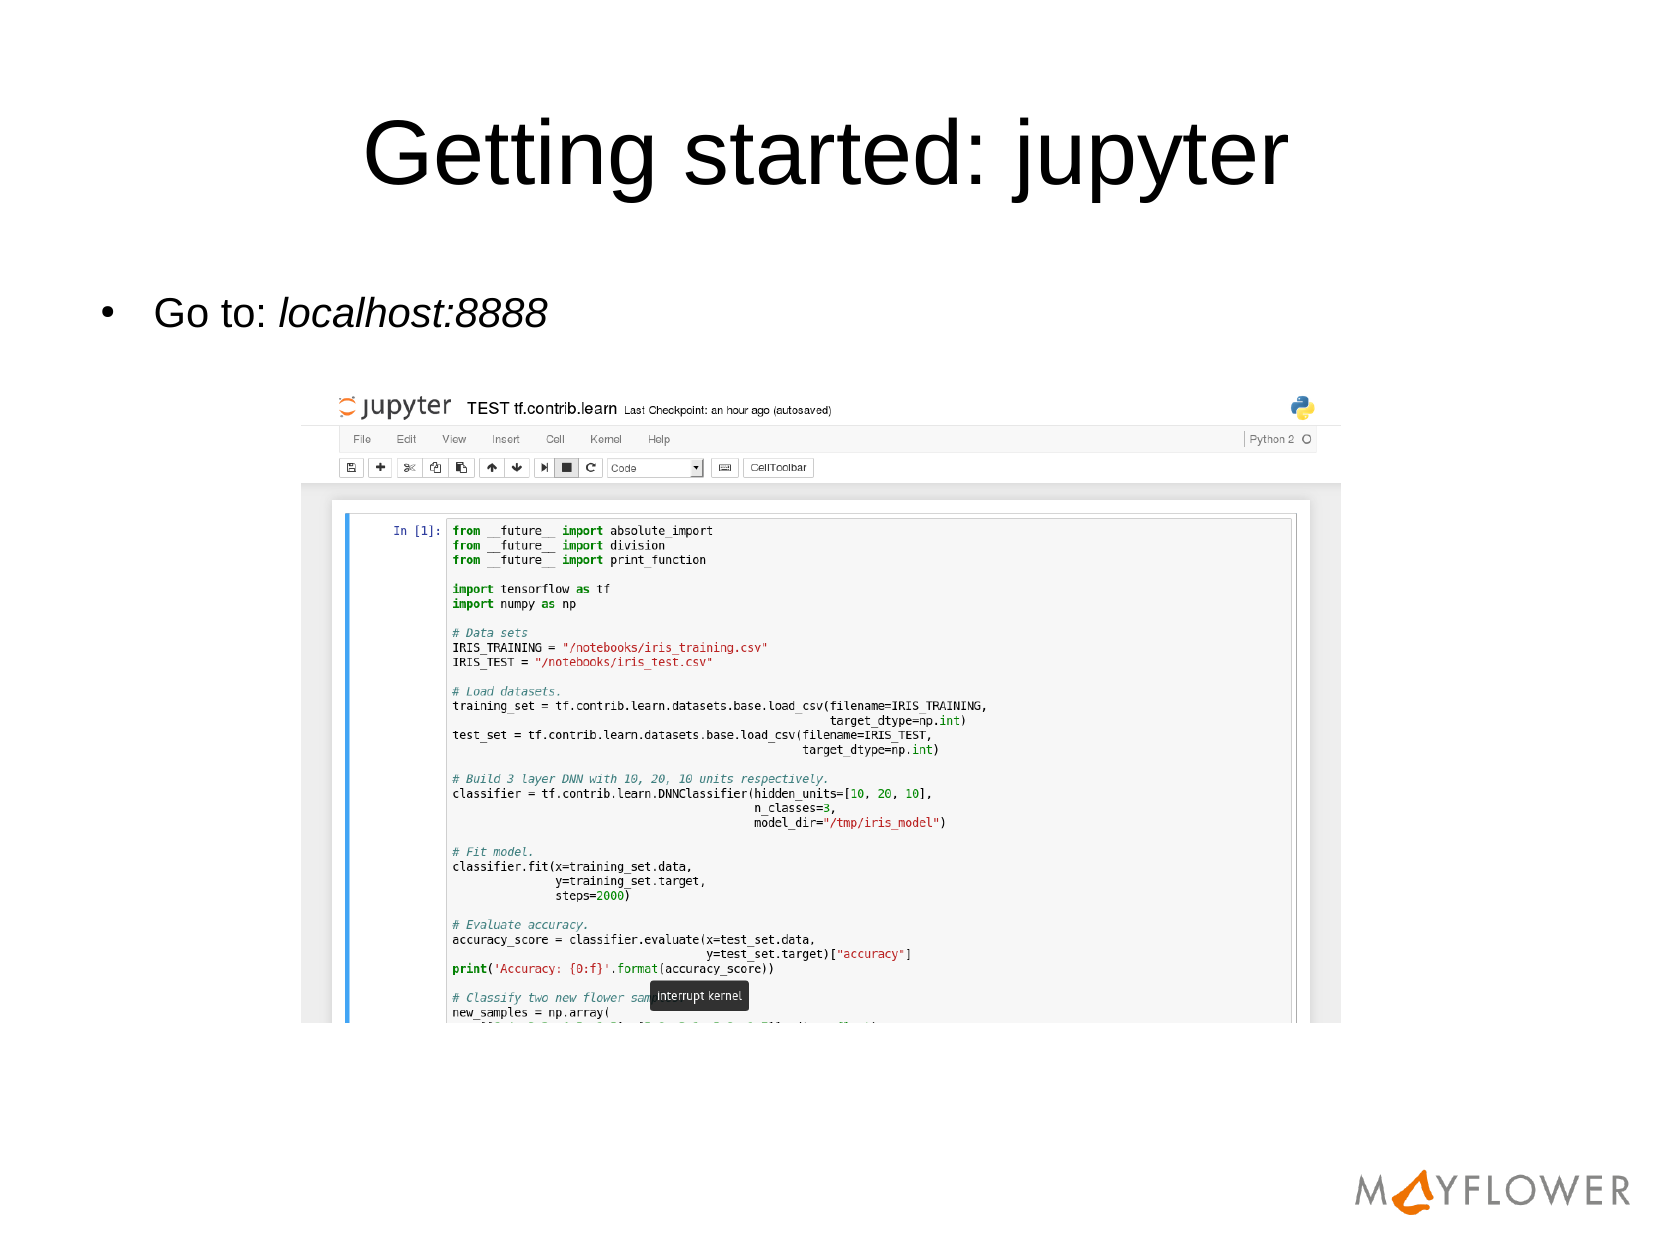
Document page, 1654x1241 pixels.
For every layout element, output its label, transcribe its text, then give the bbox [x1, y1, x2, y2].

title Getting started: jupyter [82, 49, 1571, 257]
picture [1355, 1169, 1630, 1215]
list Go to: localhost:8888 [82, 290, 1571, 1010]
picture [301, 392, 1341, 1023]
